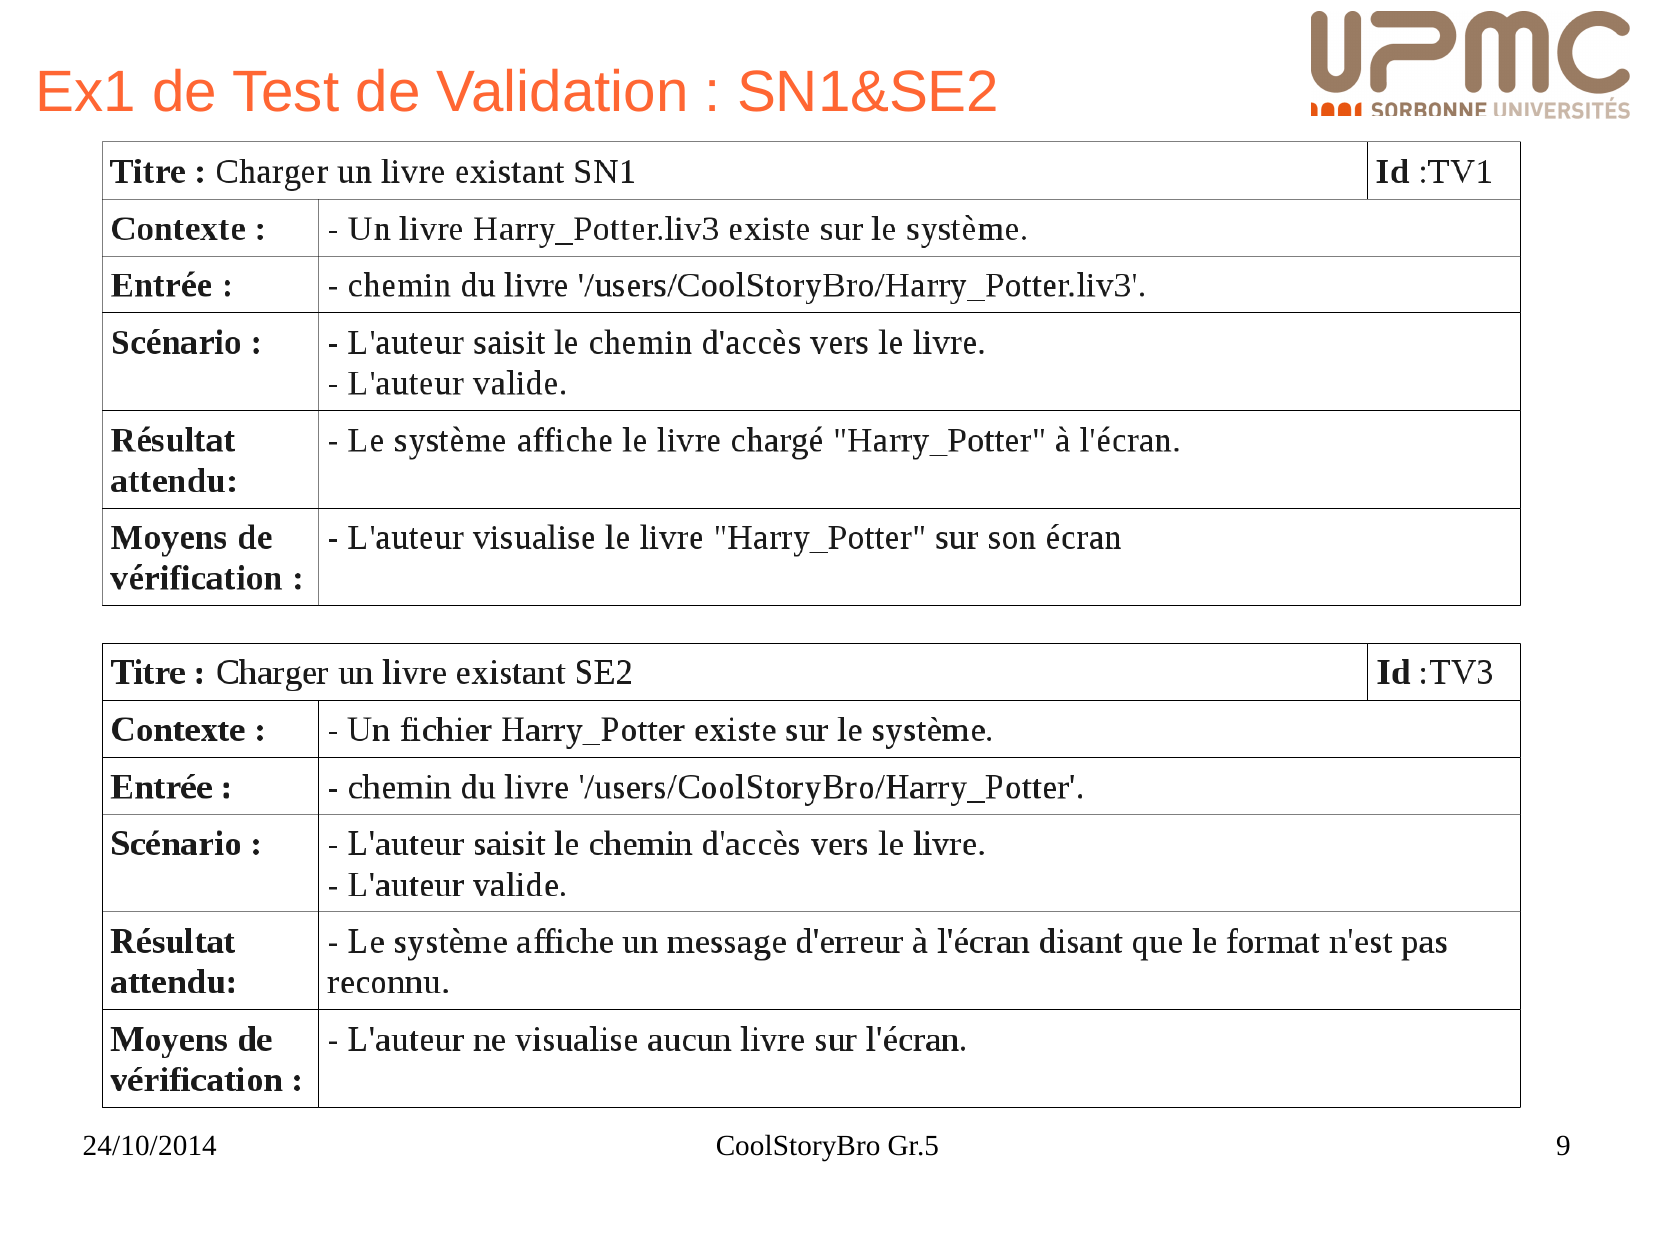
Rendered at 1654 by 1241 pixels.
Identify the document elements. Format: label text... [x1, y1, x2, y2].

title Ex1 de Test de Validation : SN1&SE2 [35, 23, 1241, 160]
picture [77, 11, 1630, 1123]
